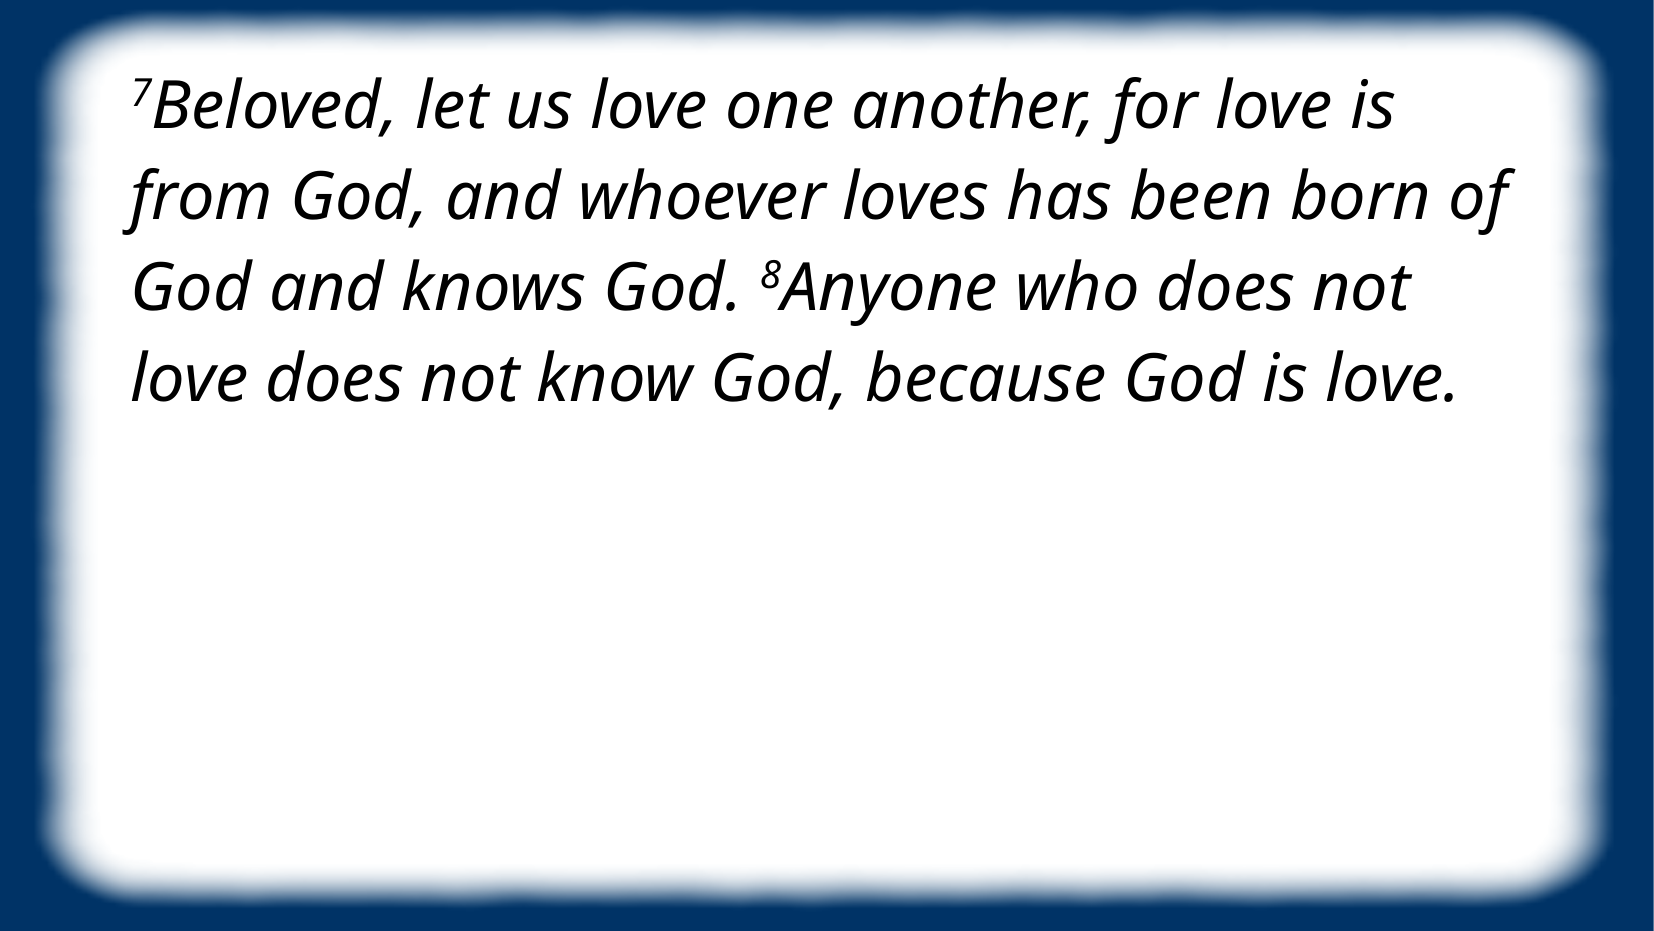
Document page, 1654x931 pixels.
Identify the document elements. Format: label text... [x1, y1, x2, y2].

picture [0, 0, 1654, 931]
text_box 7Beloved, let us love one another, for love is from God, and whoever loves has been born of God and knows God. 8Anyone who does not love does not know God, because God is love. [115, 50, 1551, 421]
